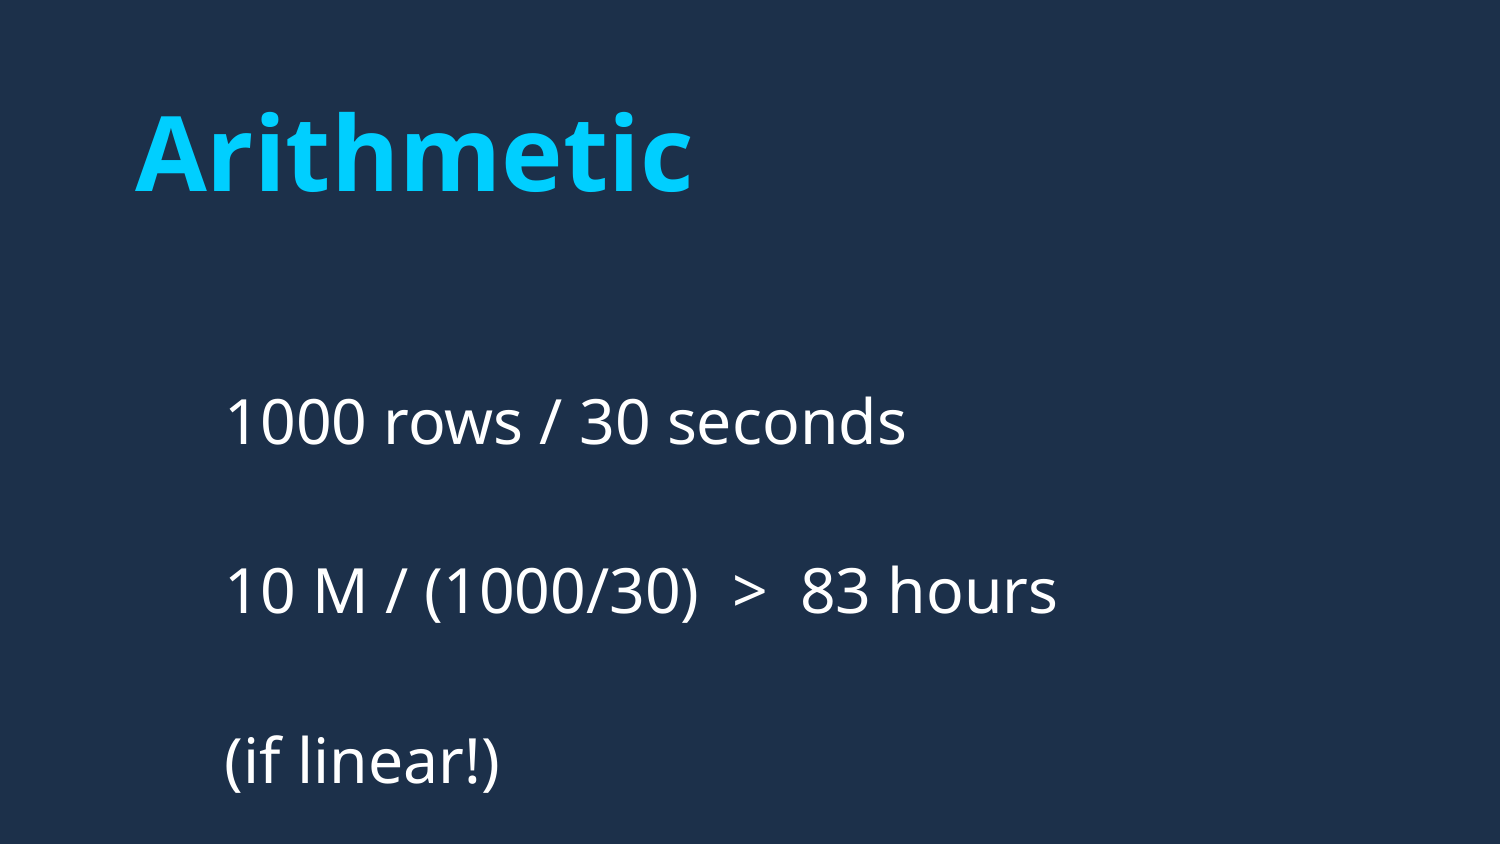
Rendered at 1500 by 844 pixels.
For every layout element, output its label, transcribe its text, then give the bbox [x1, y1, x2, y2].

text_box 1000 rows / 30 seconds 10 M / (1000/30) > 83 hours (if linear!) [135, 285, 1276, 796]
text_box Arithmetic [135, 26, 1238, 276]
